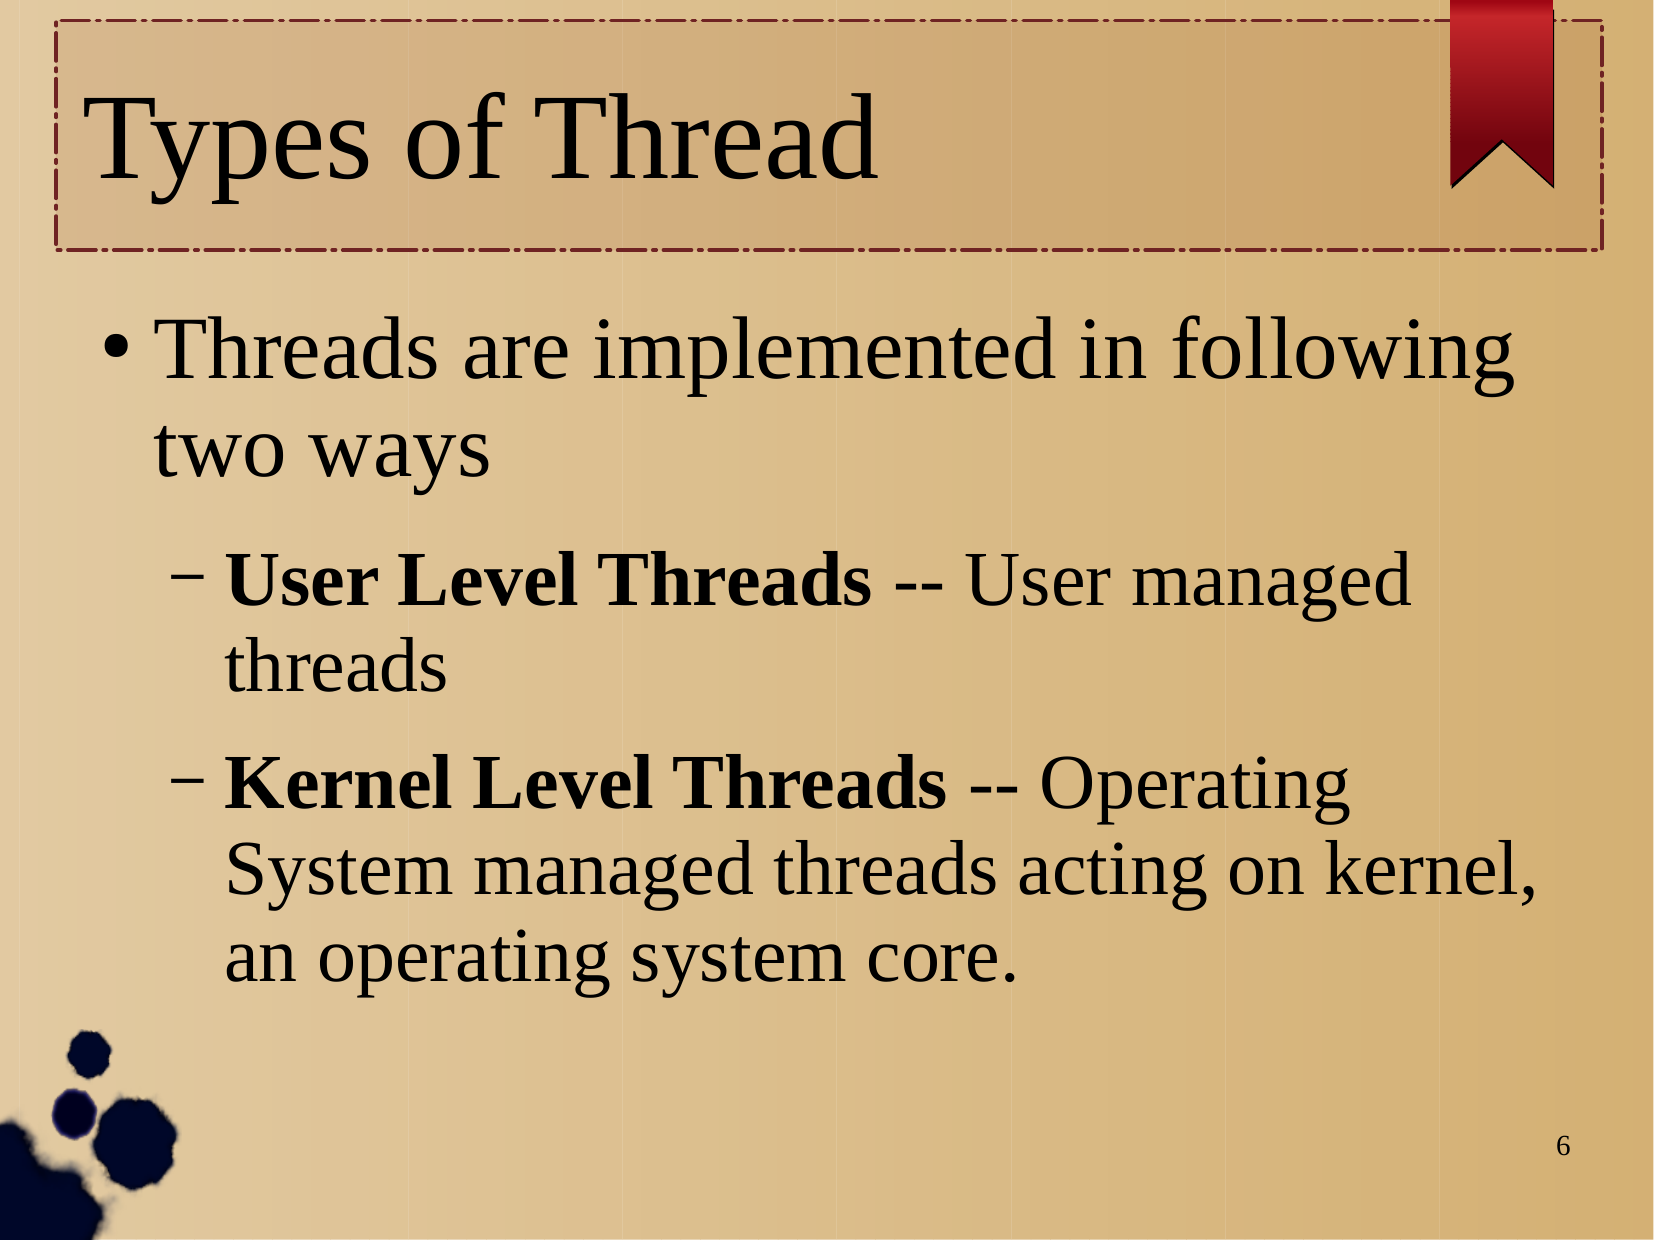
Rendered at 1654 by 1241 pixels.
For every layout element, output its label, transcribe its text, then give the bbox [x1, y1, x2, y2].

title Types of Thread [82, 47, 1412, 229]
list Threads are implemented in following two ways User Level Threads -- User managed threads Kernel Level Threads -- Operating System managed threads acting on kernel, an operating system core. [82, 299, 1571, 1019]
